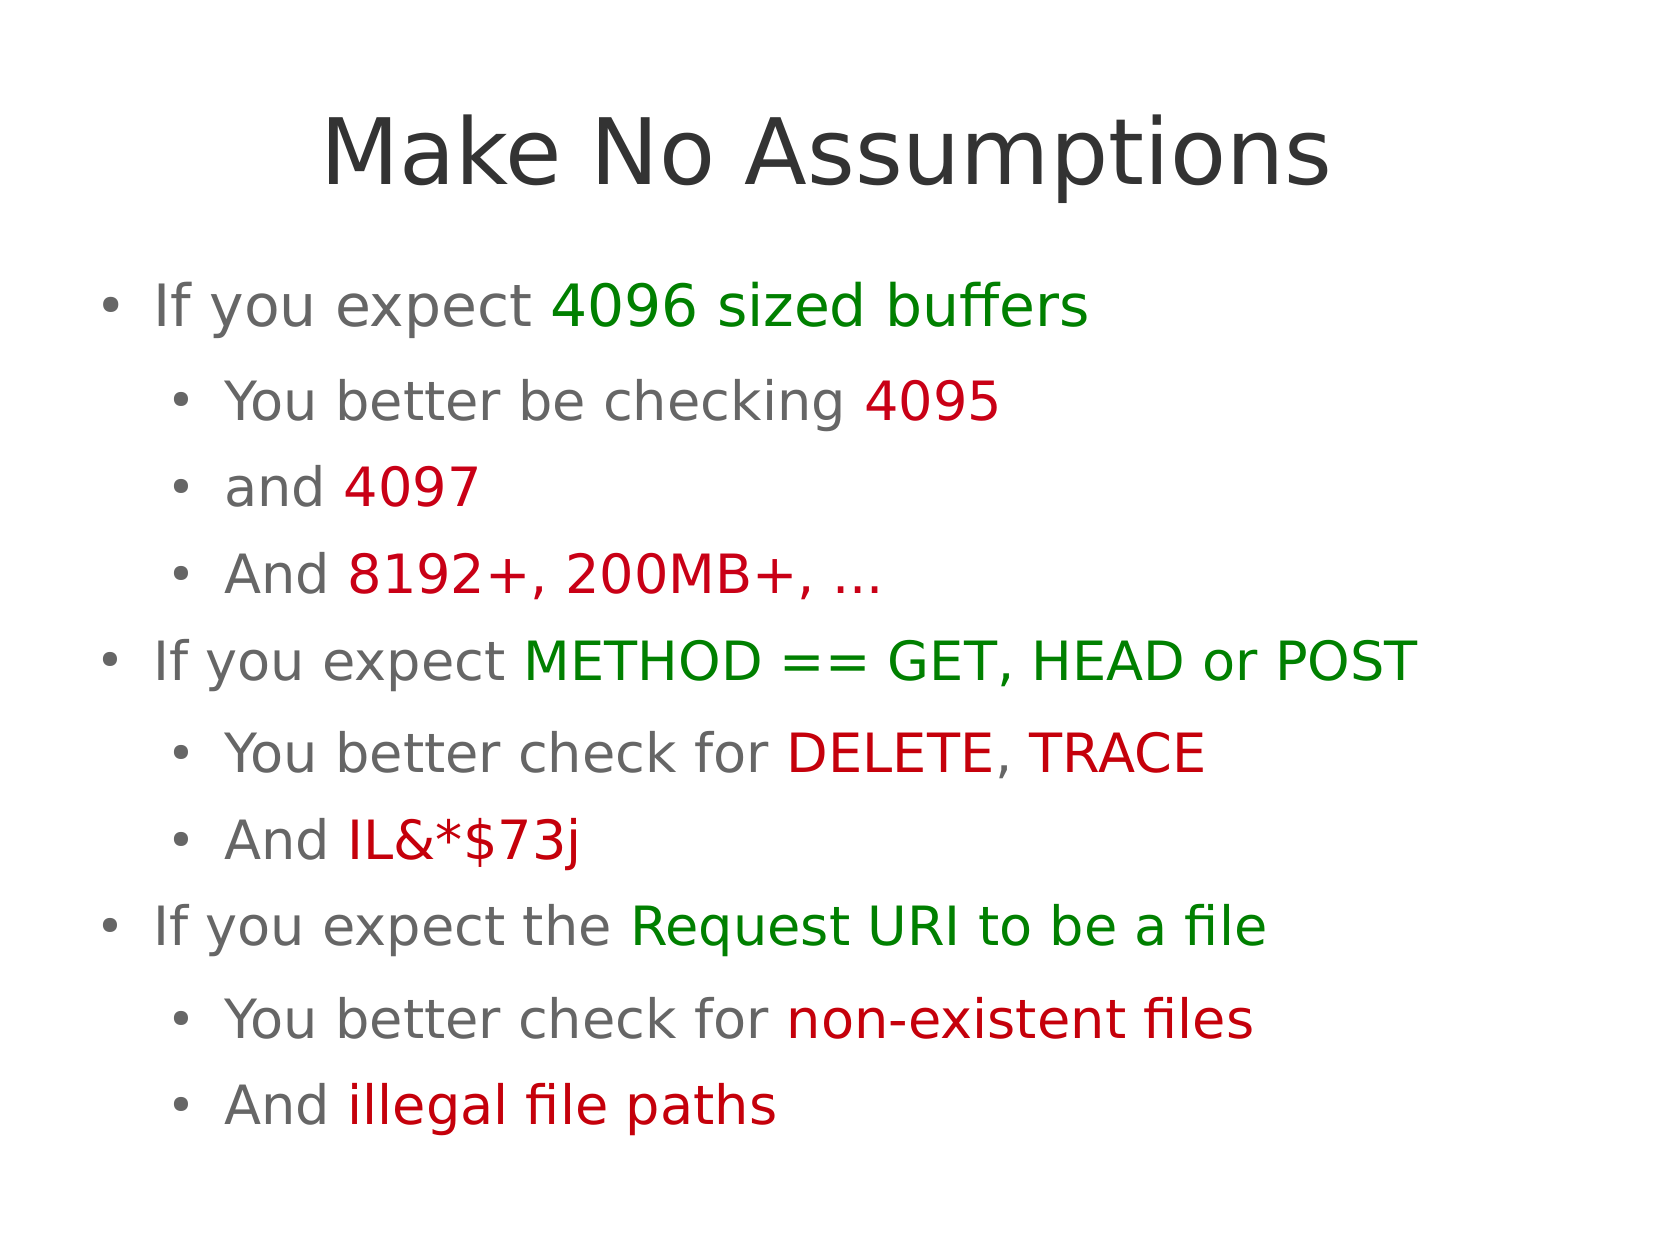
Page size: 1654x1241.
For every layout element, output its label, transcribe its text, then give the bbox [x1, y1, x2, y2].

title Make No Assumptions [82, 56, 1571, 250]
list If you expect 4096 sized buffers You better be checking 4095 and 4097 And 8192+, 200MB+, ... If you expect METHOD == GET, HEAD or POST You better check for DELETE, TRACE And IL&*$73j If you expect the Request URI to be a file You better check for non-existent files And illegal file paths [82, 272, 1571, 1145]
